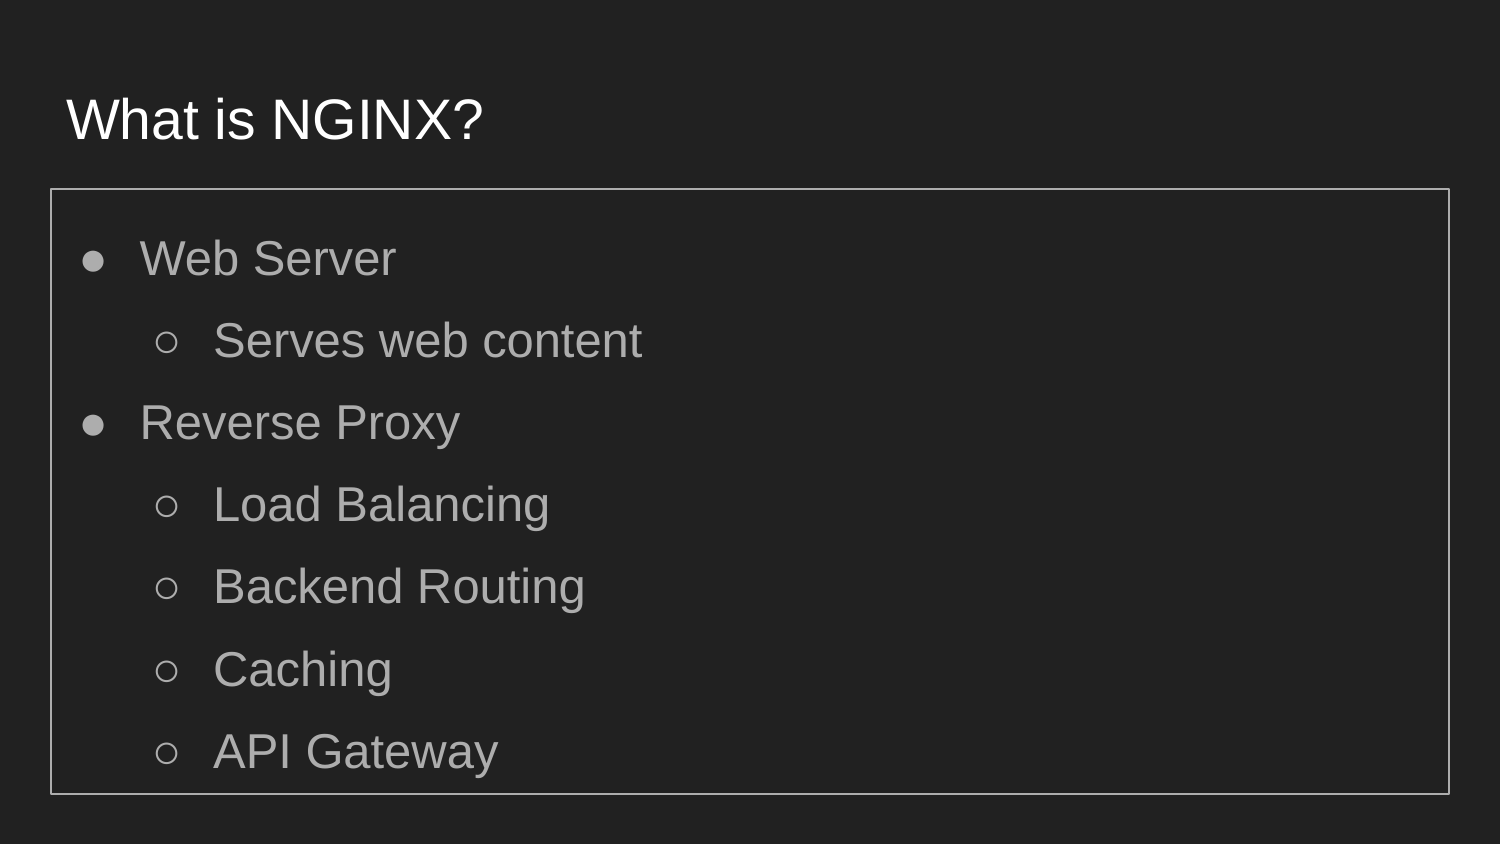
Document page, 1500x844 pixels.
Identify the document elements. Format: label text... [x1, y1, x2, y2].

title What is NGINX? [51, 72, 1449, 167]
list Web Server Serves web content Reverse Proxy Load Balancing Backend Routing Caching API Gateway [51, 189, 1449, 795]
